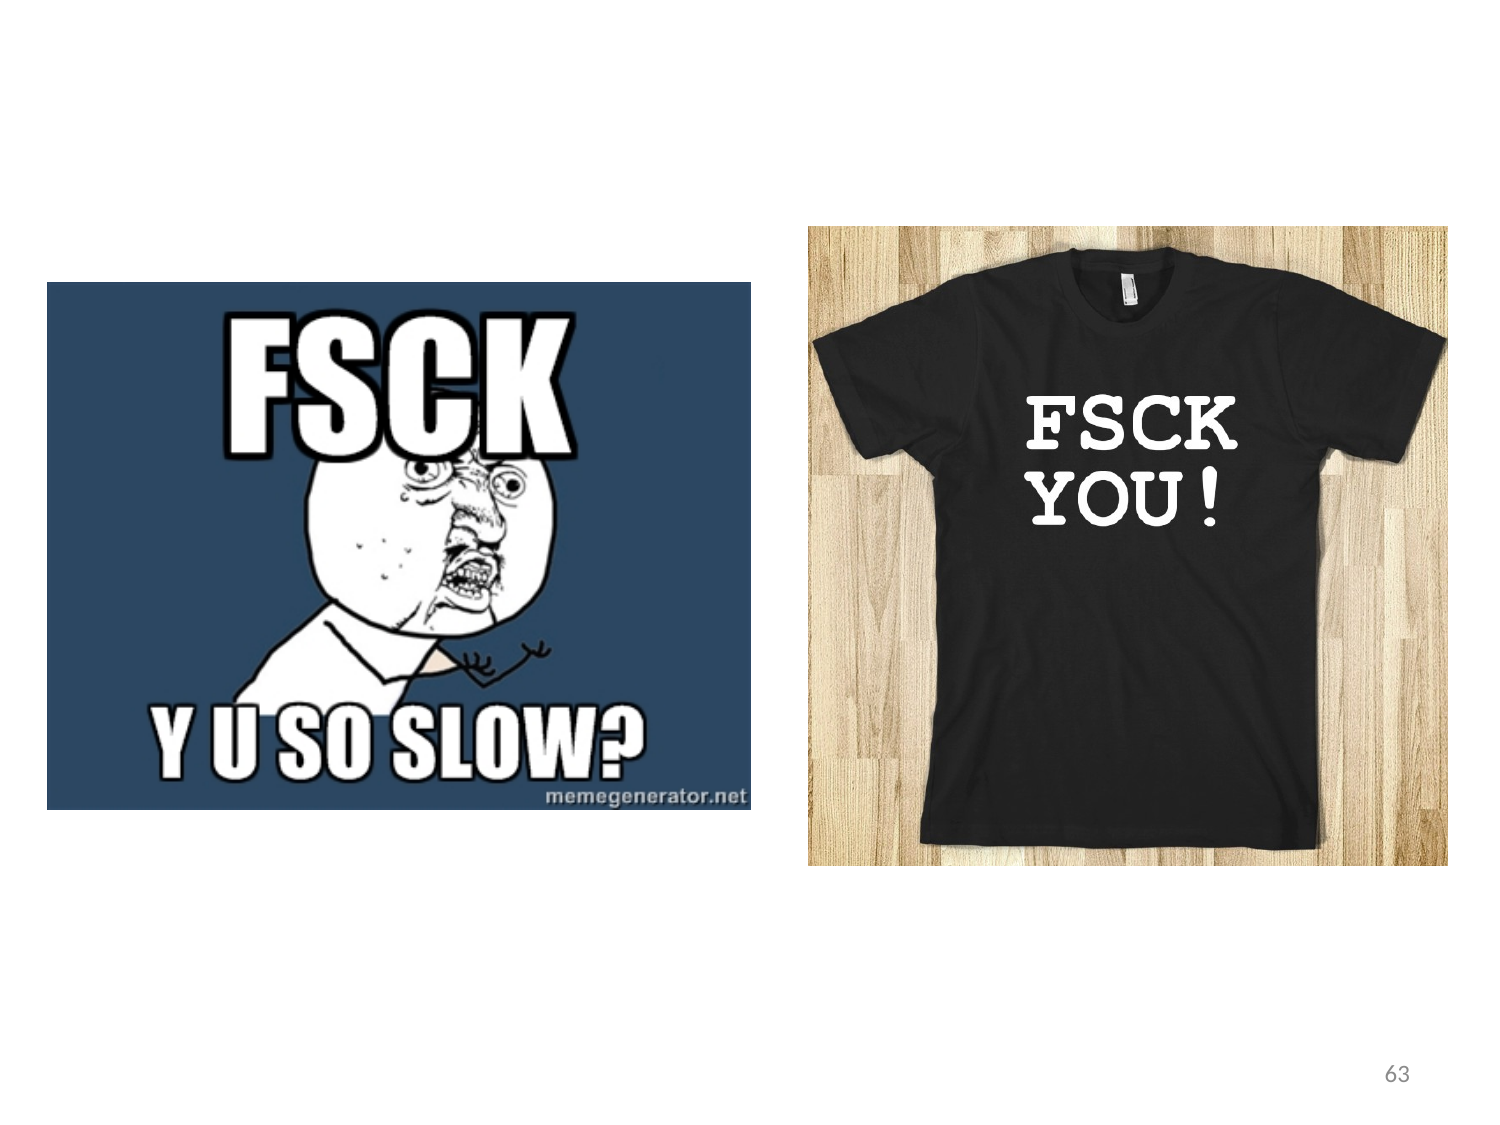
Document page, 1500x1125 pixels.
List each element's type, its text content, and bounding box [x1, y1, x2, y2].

picture [47, 282, 751, 810]
picture [808, 226, 1448, 866]
slide_number <number> [1074, 1042, 1425, 1103]
